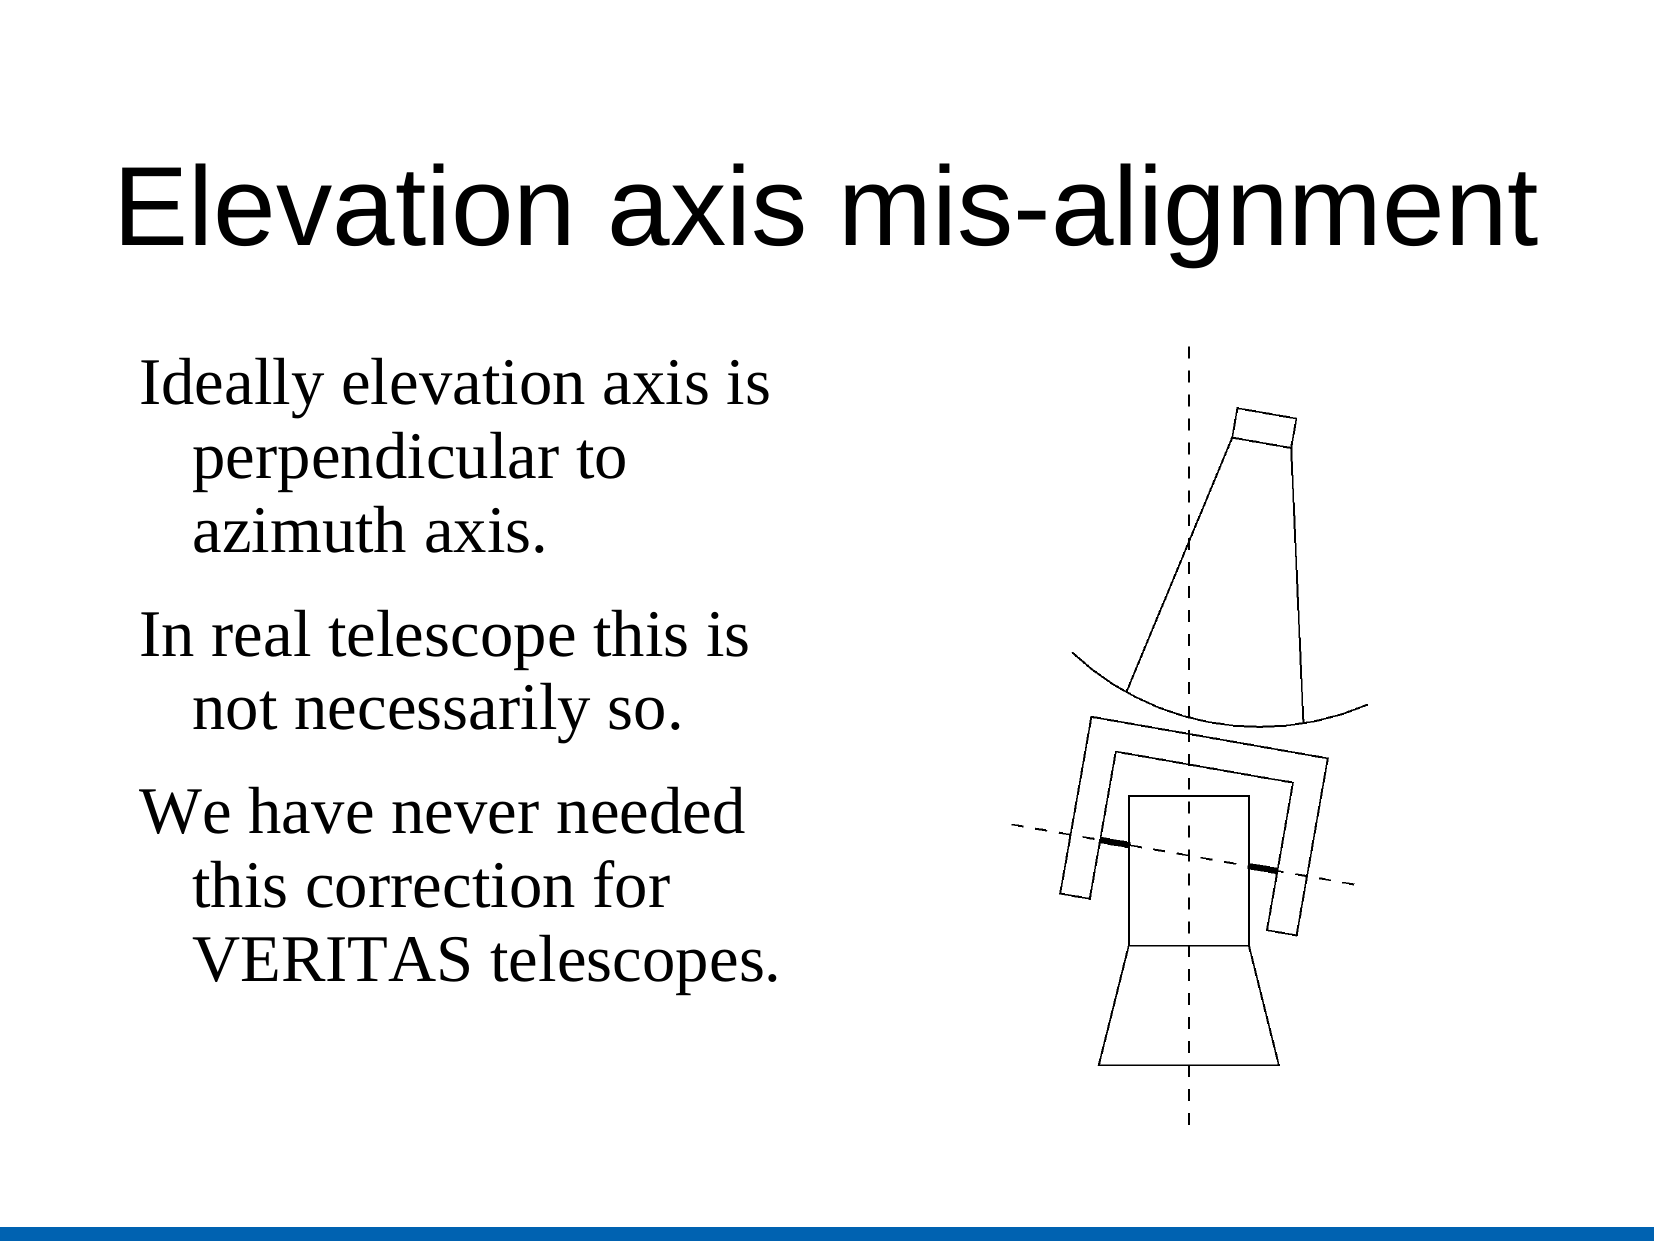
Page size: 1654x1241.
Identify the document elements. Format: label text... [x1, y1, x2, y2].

list Ideally elevation axis is perpendicular to azimuth axis. In real telescope this is not necessarily so. We have never needed this correction for VERITAS telescopes. [121, 344, 811, 1127]
picture [1009, 344, 1369, 1127]
title Elevation axis mis-alignment [99, 102, 1554, 311]
